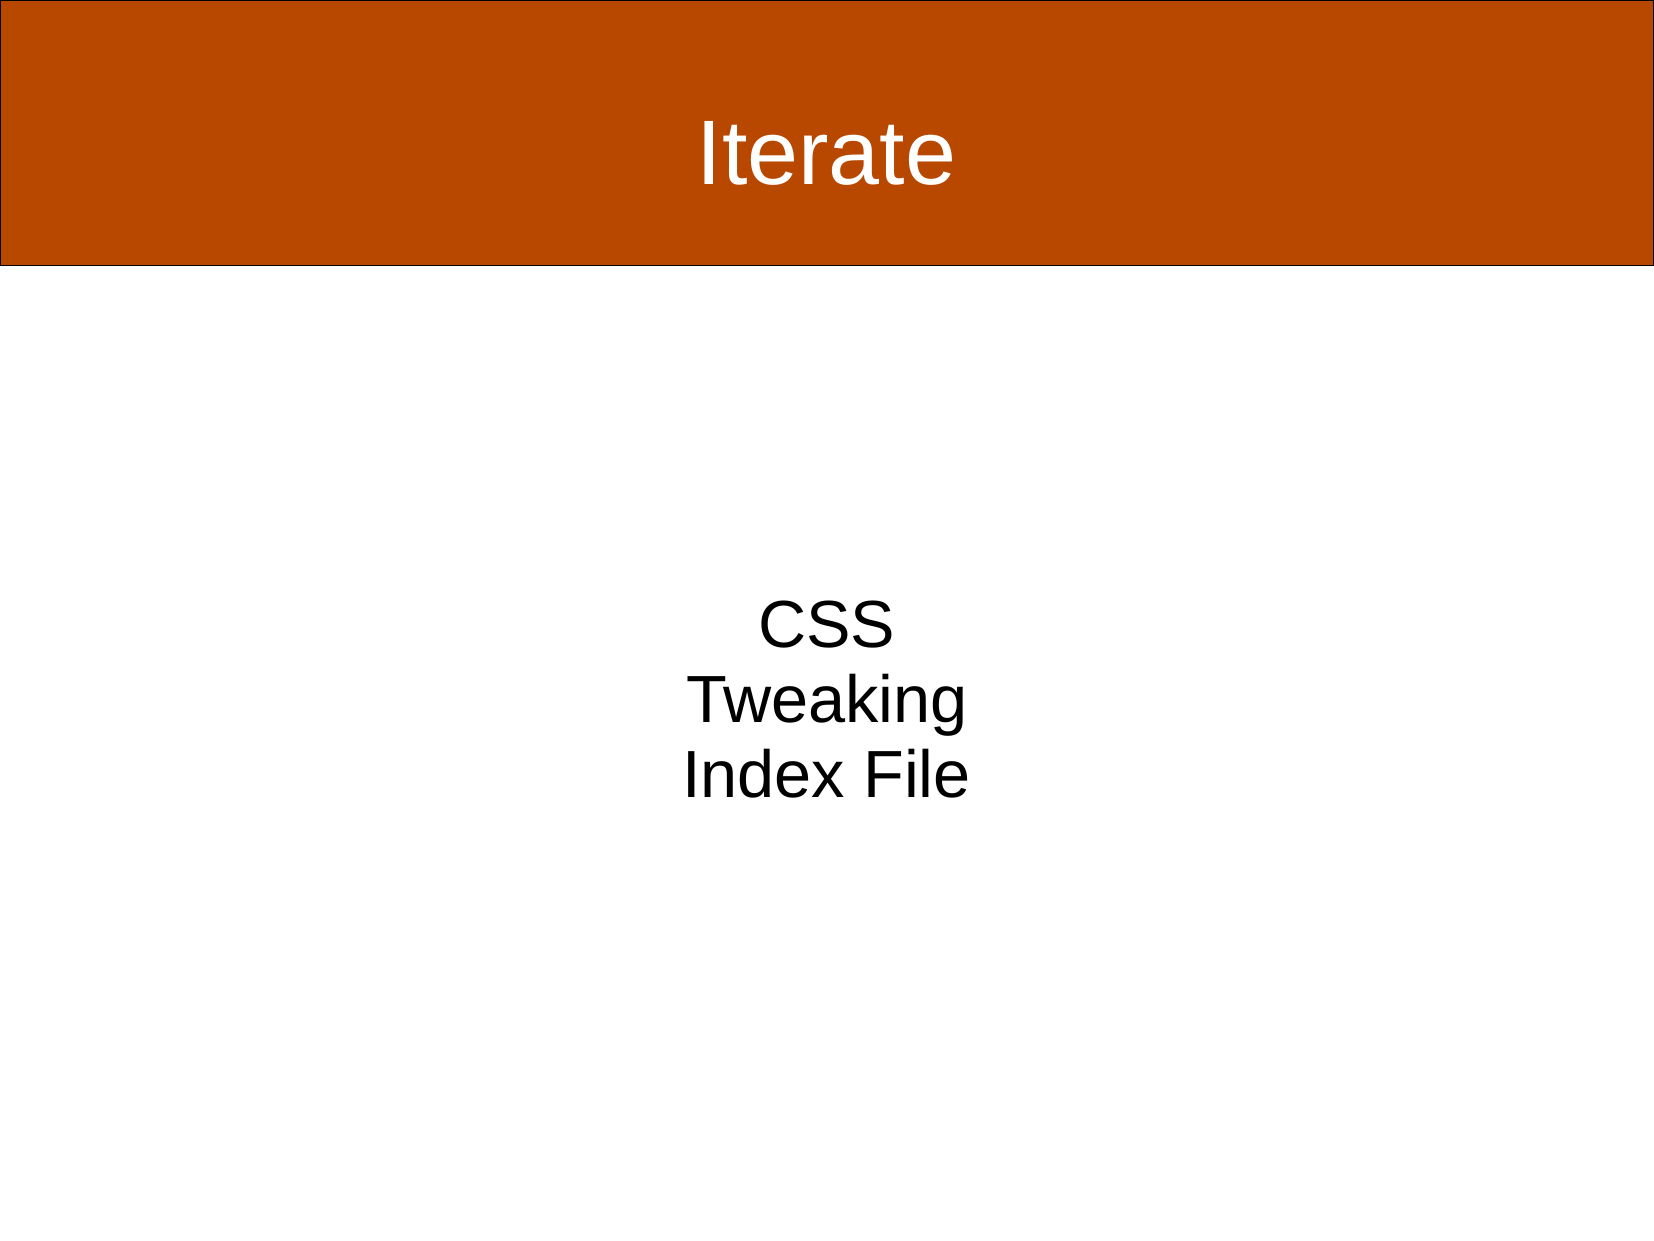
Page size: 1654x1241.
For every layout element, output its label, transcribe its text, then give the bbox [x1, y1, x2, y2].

subtitle CSS Tweaking Index File [82, 297, 1571, 1102]
title Iterate [82, 56, 1571, 250]
